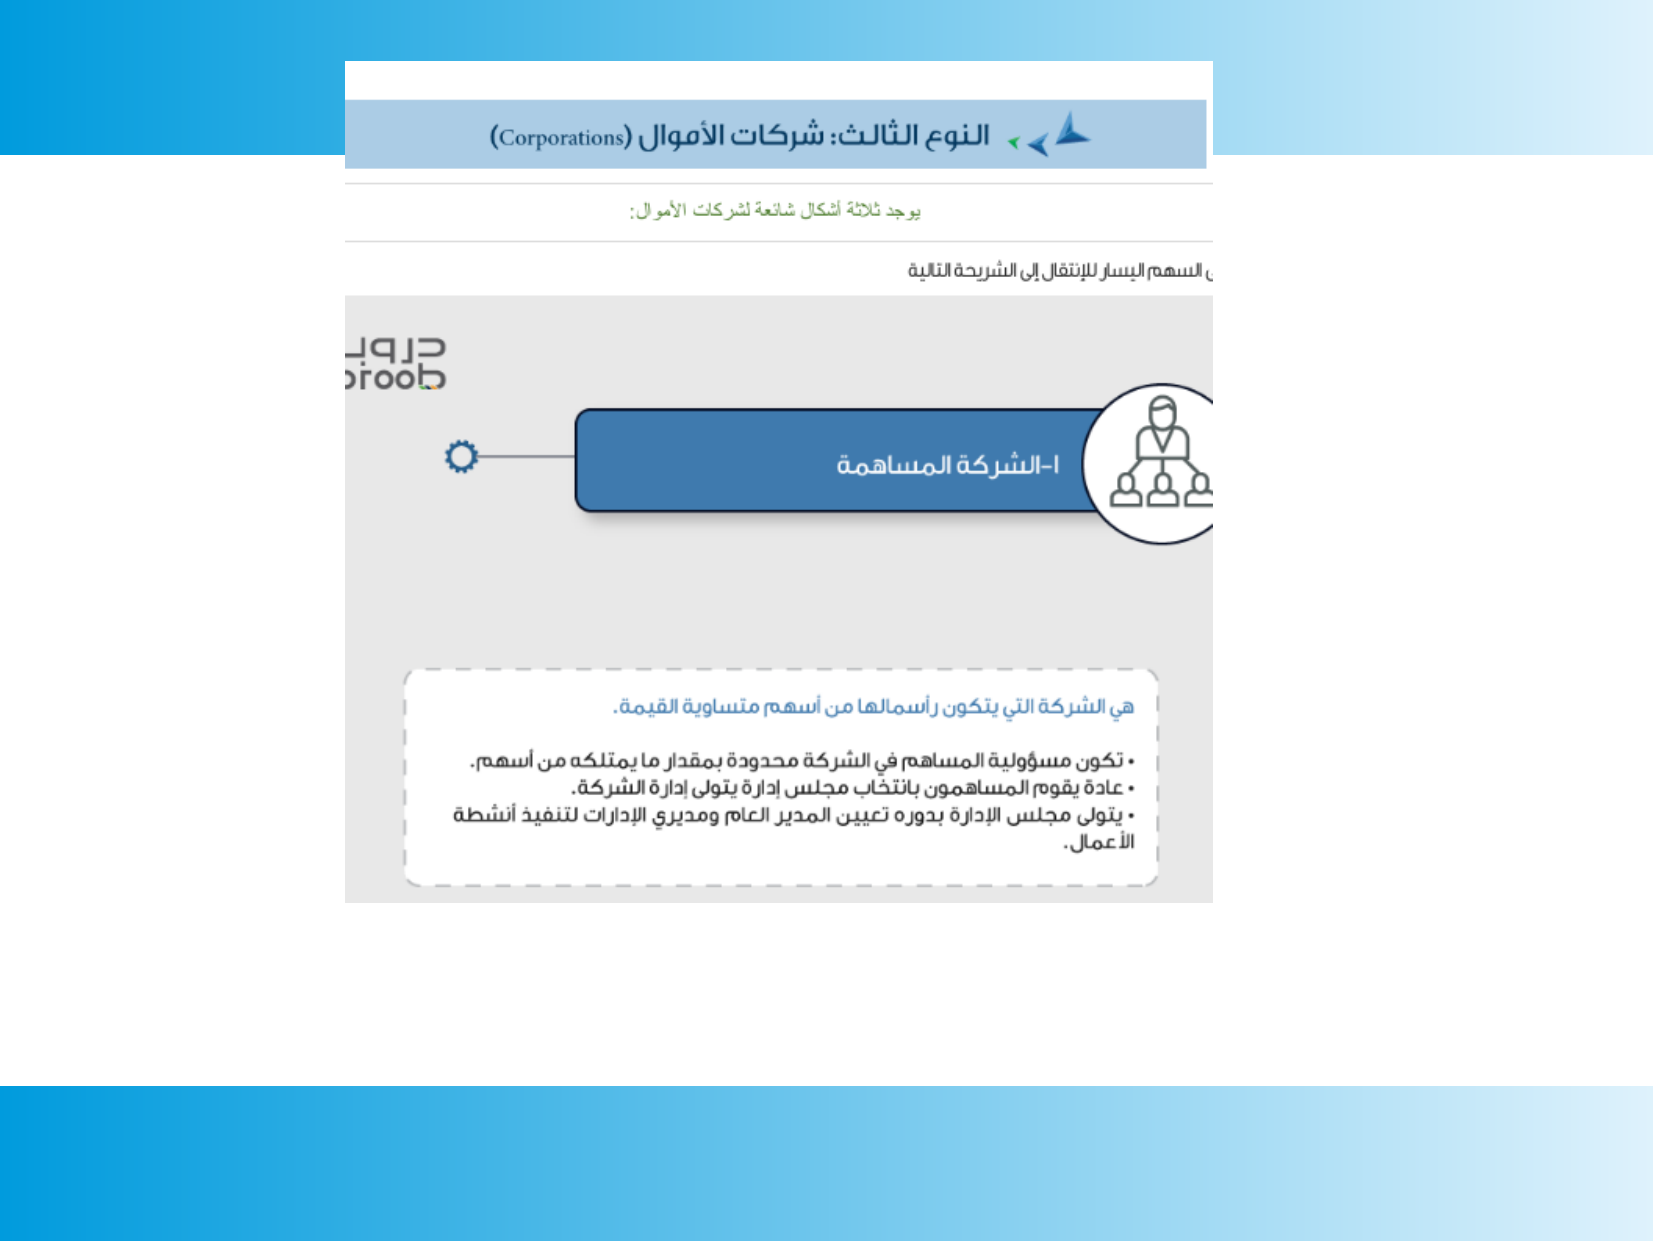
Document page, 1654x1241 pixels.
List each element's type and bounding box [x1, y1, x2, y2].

picture [345, 61, 1213, 903]
